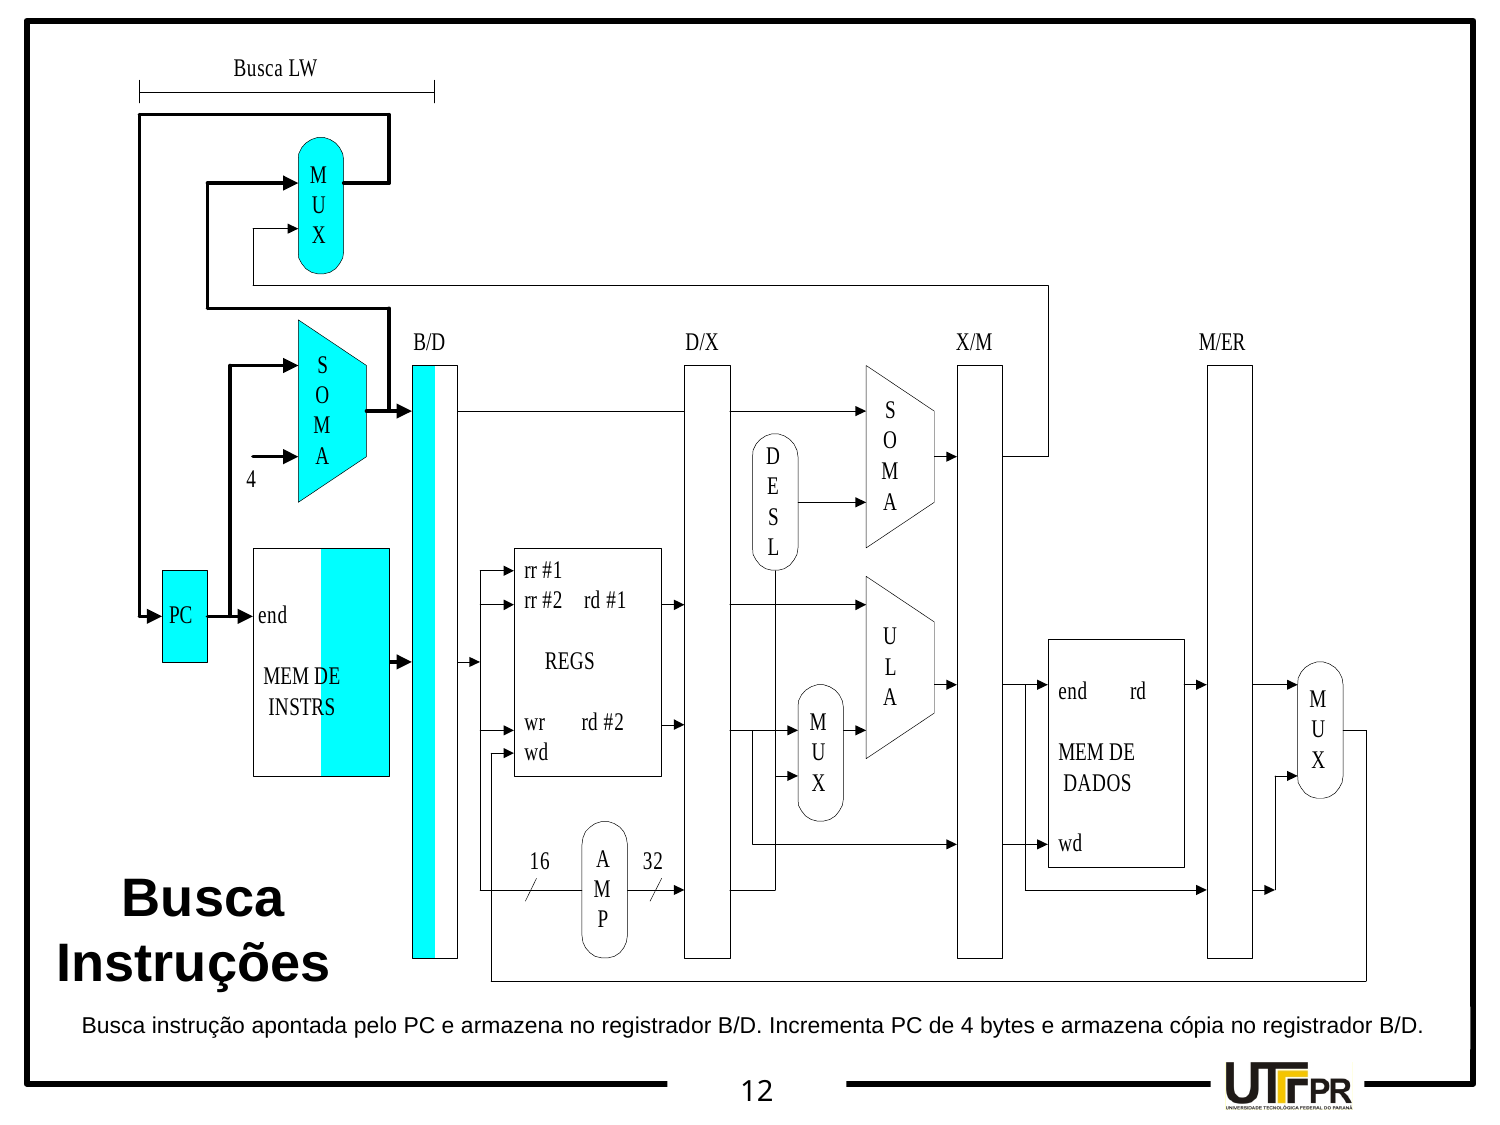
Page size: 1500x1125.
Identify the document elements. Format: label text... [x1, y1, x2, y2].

picture [1225, 1062, 1353, 1110]
chart [79, 47, 1421, 1008]
title Busca Instruções [37, 849, 351, 1000]
list Busca instrução apontada pelo PC e armazena no registrador B/D. Incrementa PC de 4 bytes e armazena cópia no registrador B/D. [36, 1006, 1471, 1050]
